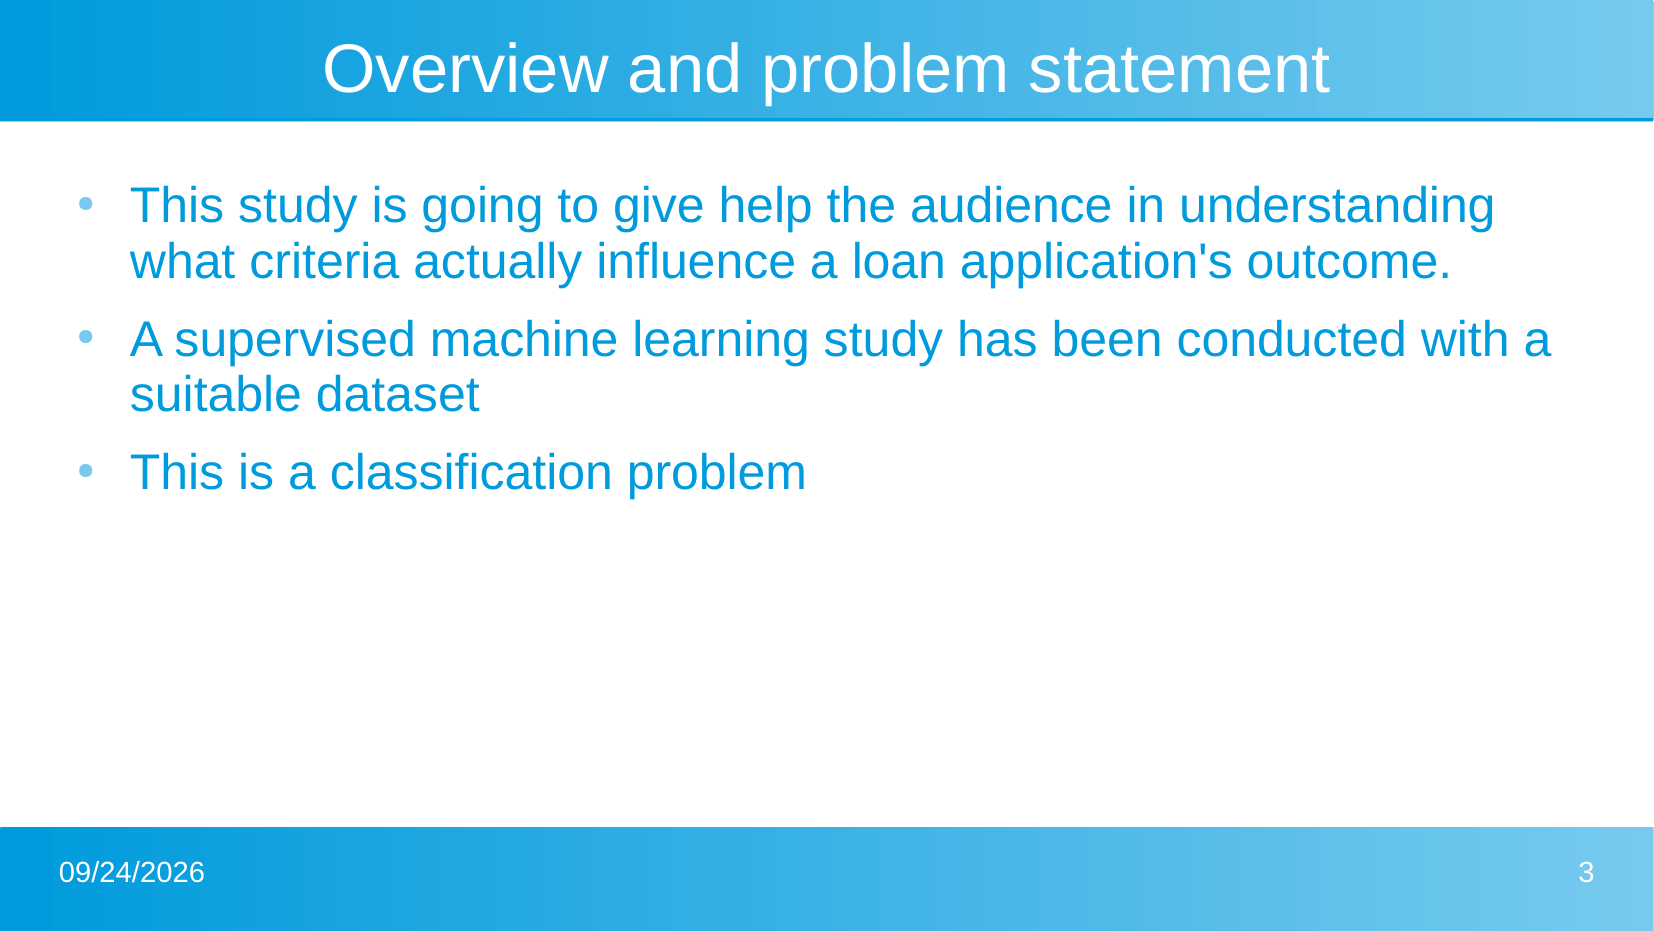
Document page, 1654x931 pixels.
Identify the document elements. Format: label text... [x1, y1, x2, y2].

title Overview and problem statement [59, 29, 1595, 108]
list This study is going to give help the audience in understanding what criteria actually influence a loan application's outcome. A supervised machine learning study has been conducted with a suitable dataset This is a classification problem [59, 177, 1595, 768]
